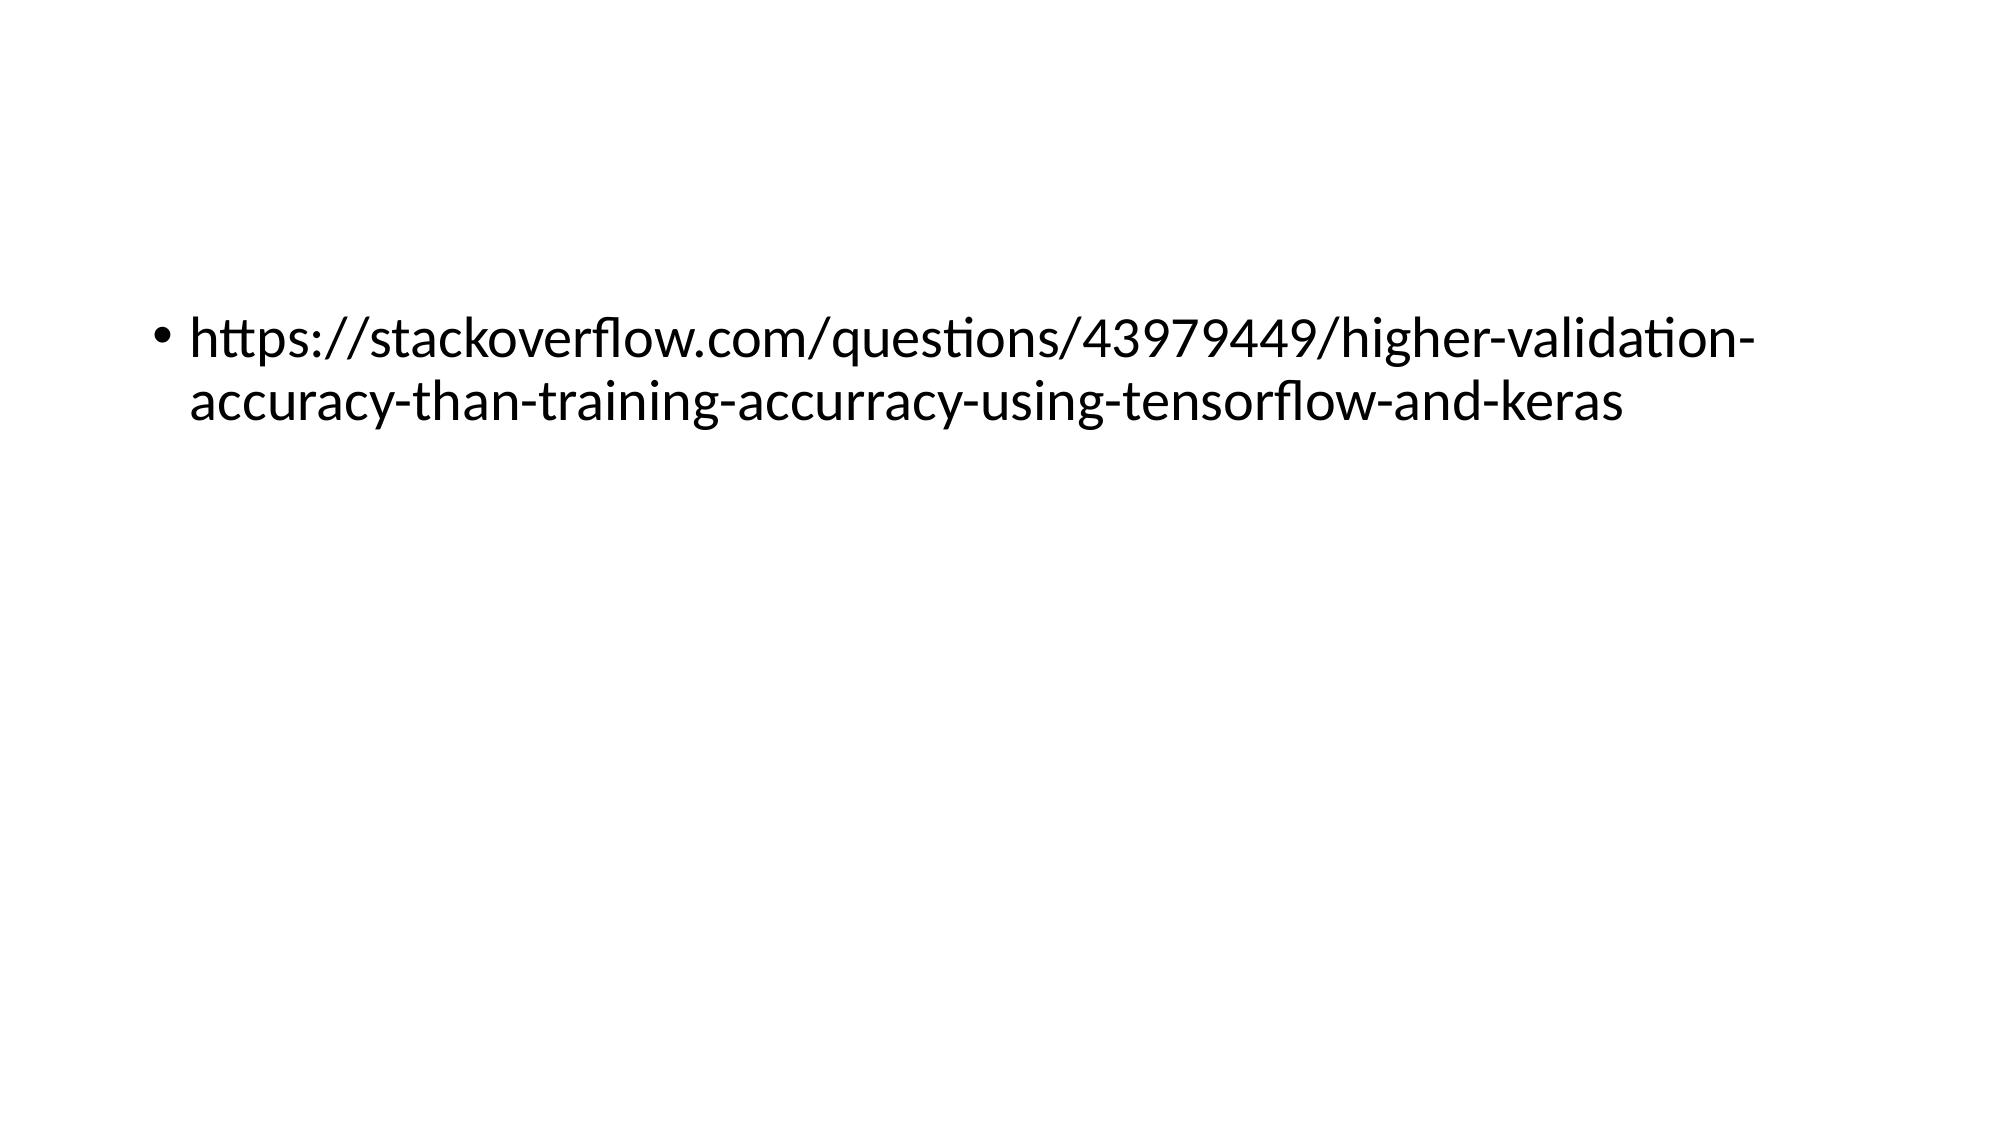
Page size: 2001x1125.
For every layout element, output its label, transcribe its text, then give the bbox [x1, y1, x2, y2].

list https://stackoverflow.com/questions/43979449/higher-validation-accuracy-than-training-accurracy-using-tensorflow-and-keras [137, 299, 1863, 1014]
